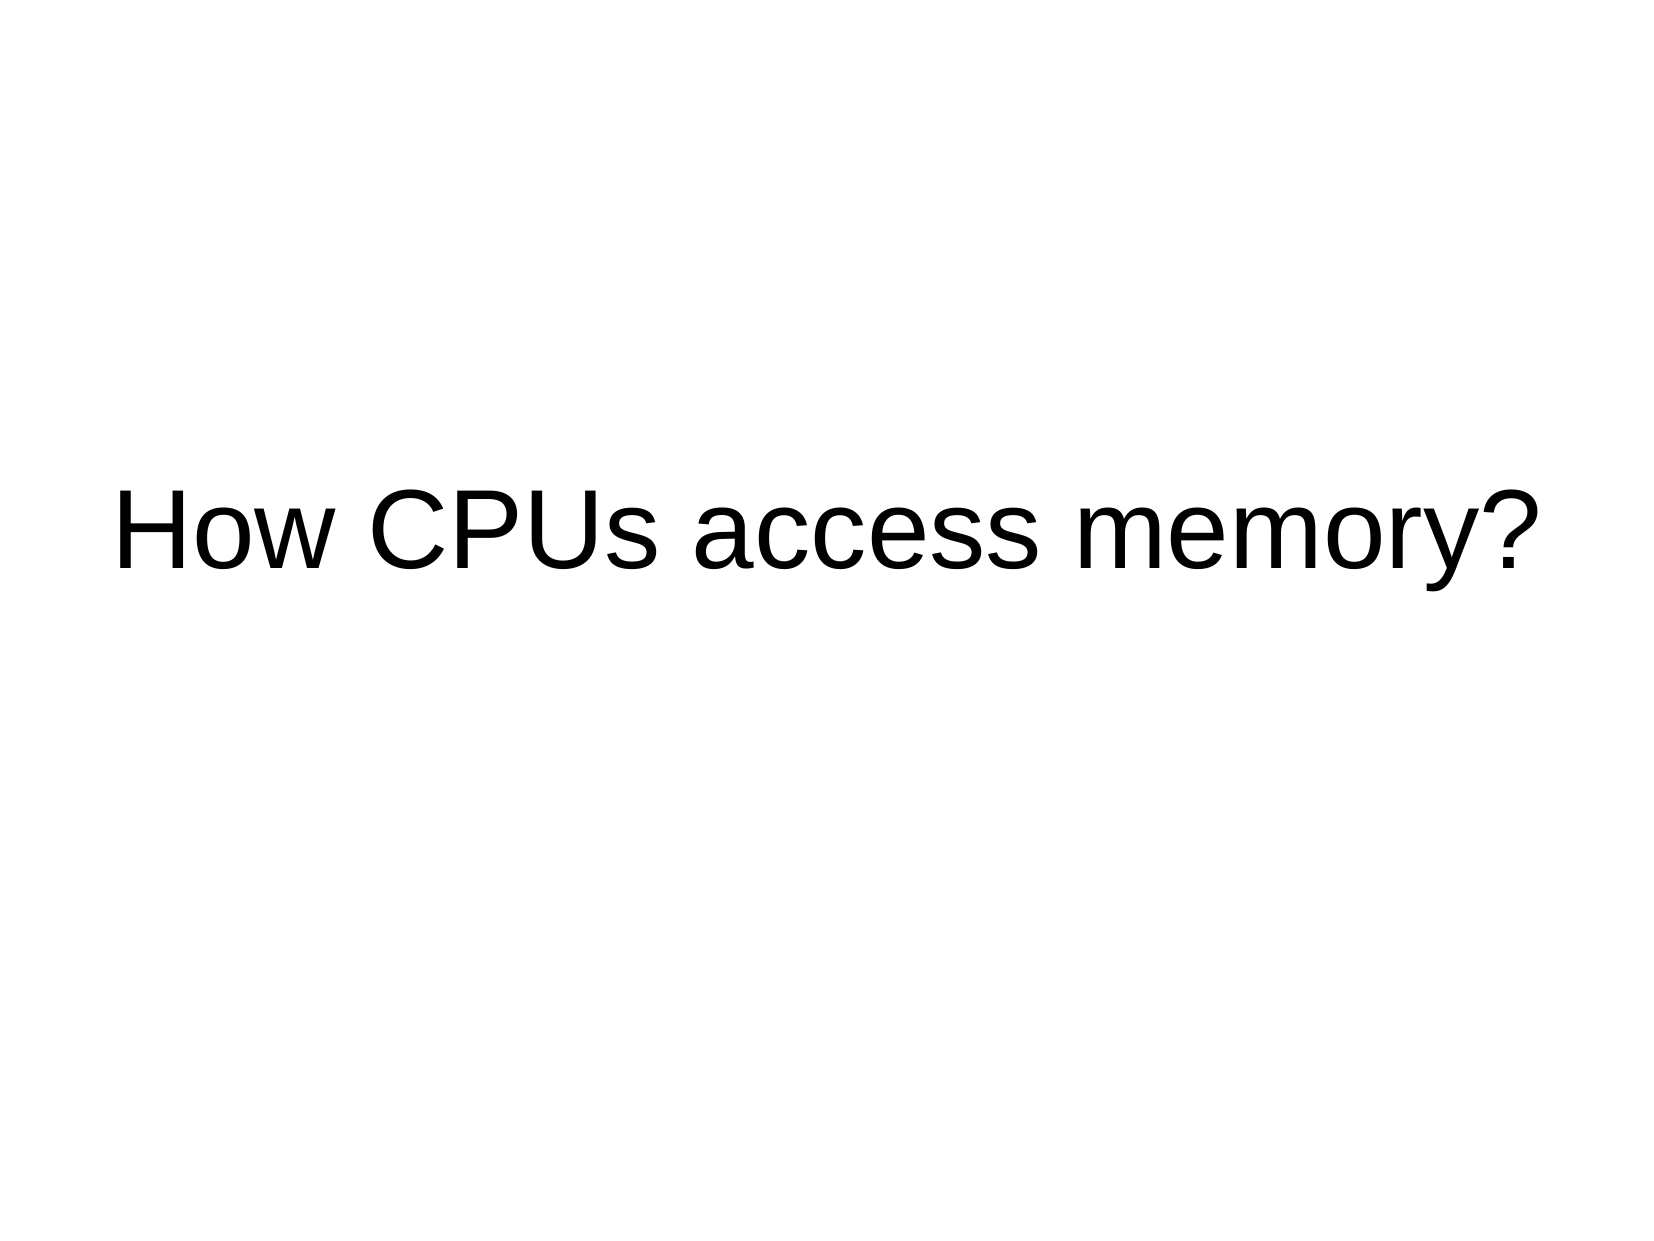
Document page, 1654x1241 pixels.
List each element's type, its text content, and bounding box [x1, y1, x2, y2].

subtitle How CPUs access memory? [82, 49, 1571, 1010]
